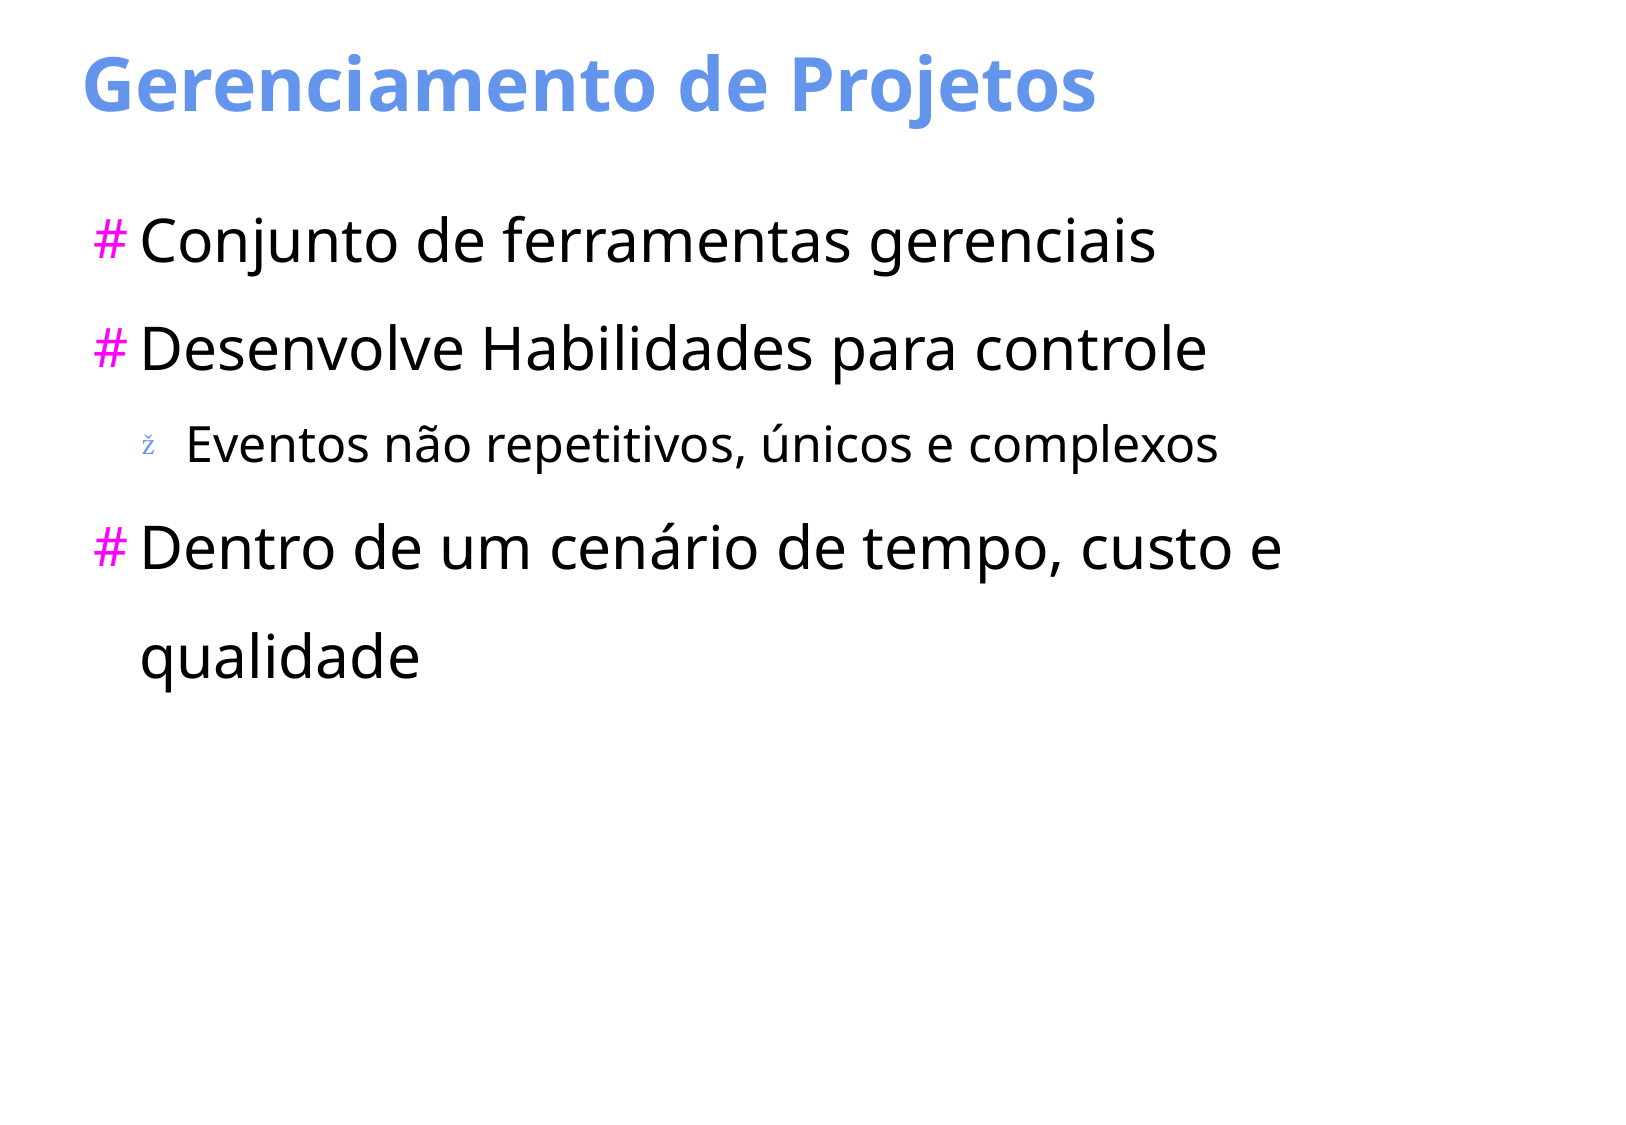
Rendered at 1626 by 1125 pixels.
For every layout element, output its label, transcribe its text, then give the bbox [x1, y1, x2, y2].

list Conjunto de ferramentas gerenciais Desenvolve Habilidades para controle Eventos não repetitivos, únicos e complexos Dentro de um cenário de tempo, custo e qualidade [81, 165, 1544, 1016]
title Gerenciamento de Projetos [81, 31, 1544, 132]
